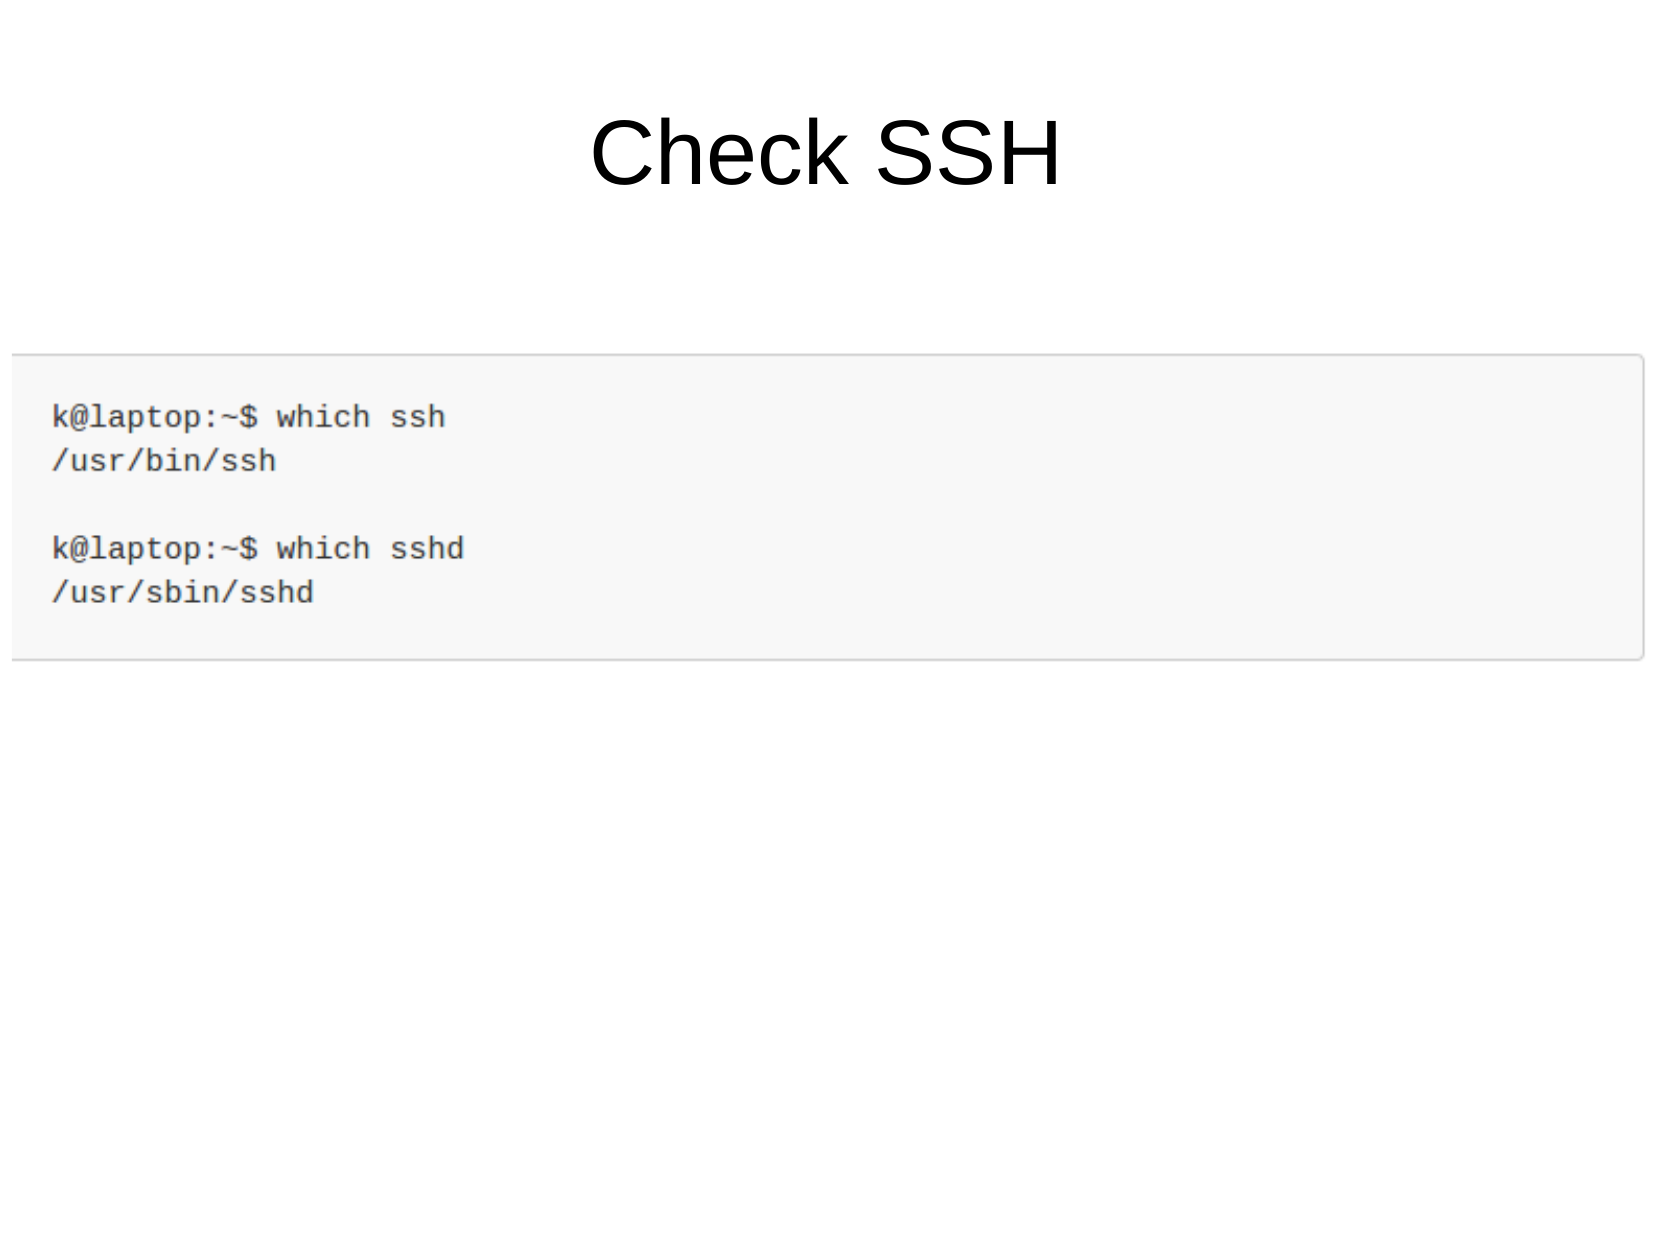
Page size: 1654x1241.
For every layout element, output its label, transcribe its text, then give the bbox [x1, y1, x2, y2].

picture [11, 318, 1646, 662]
title Check SSH [82, 49, 1571, 257]
